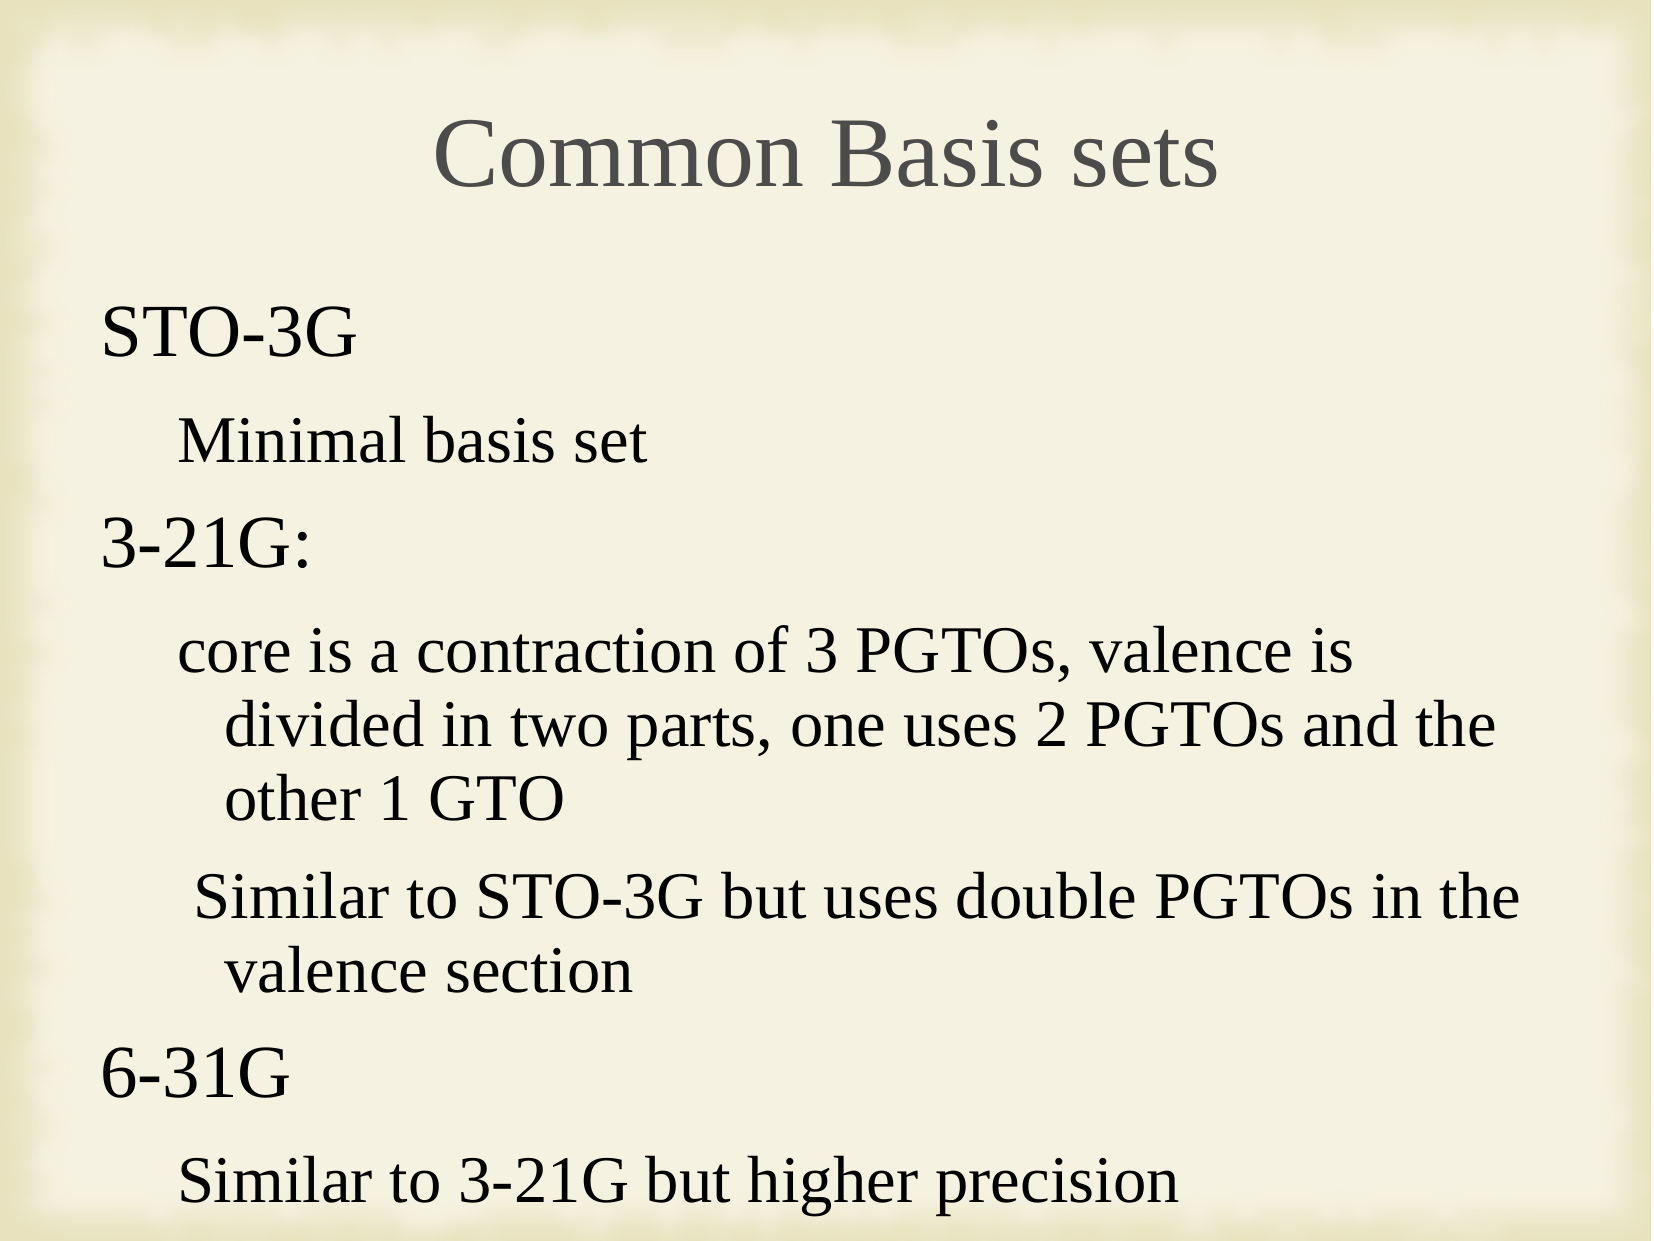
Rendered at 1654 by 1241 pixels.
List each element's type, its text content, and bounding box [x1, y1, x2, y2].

picture [0, 0, 1651, 1241]
title Common Basis sets [82, 56, 1571, 250]
list STO-3G Minimal basis set 3-21G: core is a contraction of 3 PGTOs, valence is divided in two parts, one uses 2 PGTOs and the other 1 GTO Similar to STO-3G but uses double PGTOs in the valence section 6-31G Similar to 3-21G but higher precision [82, 290, 1571, 1218]
